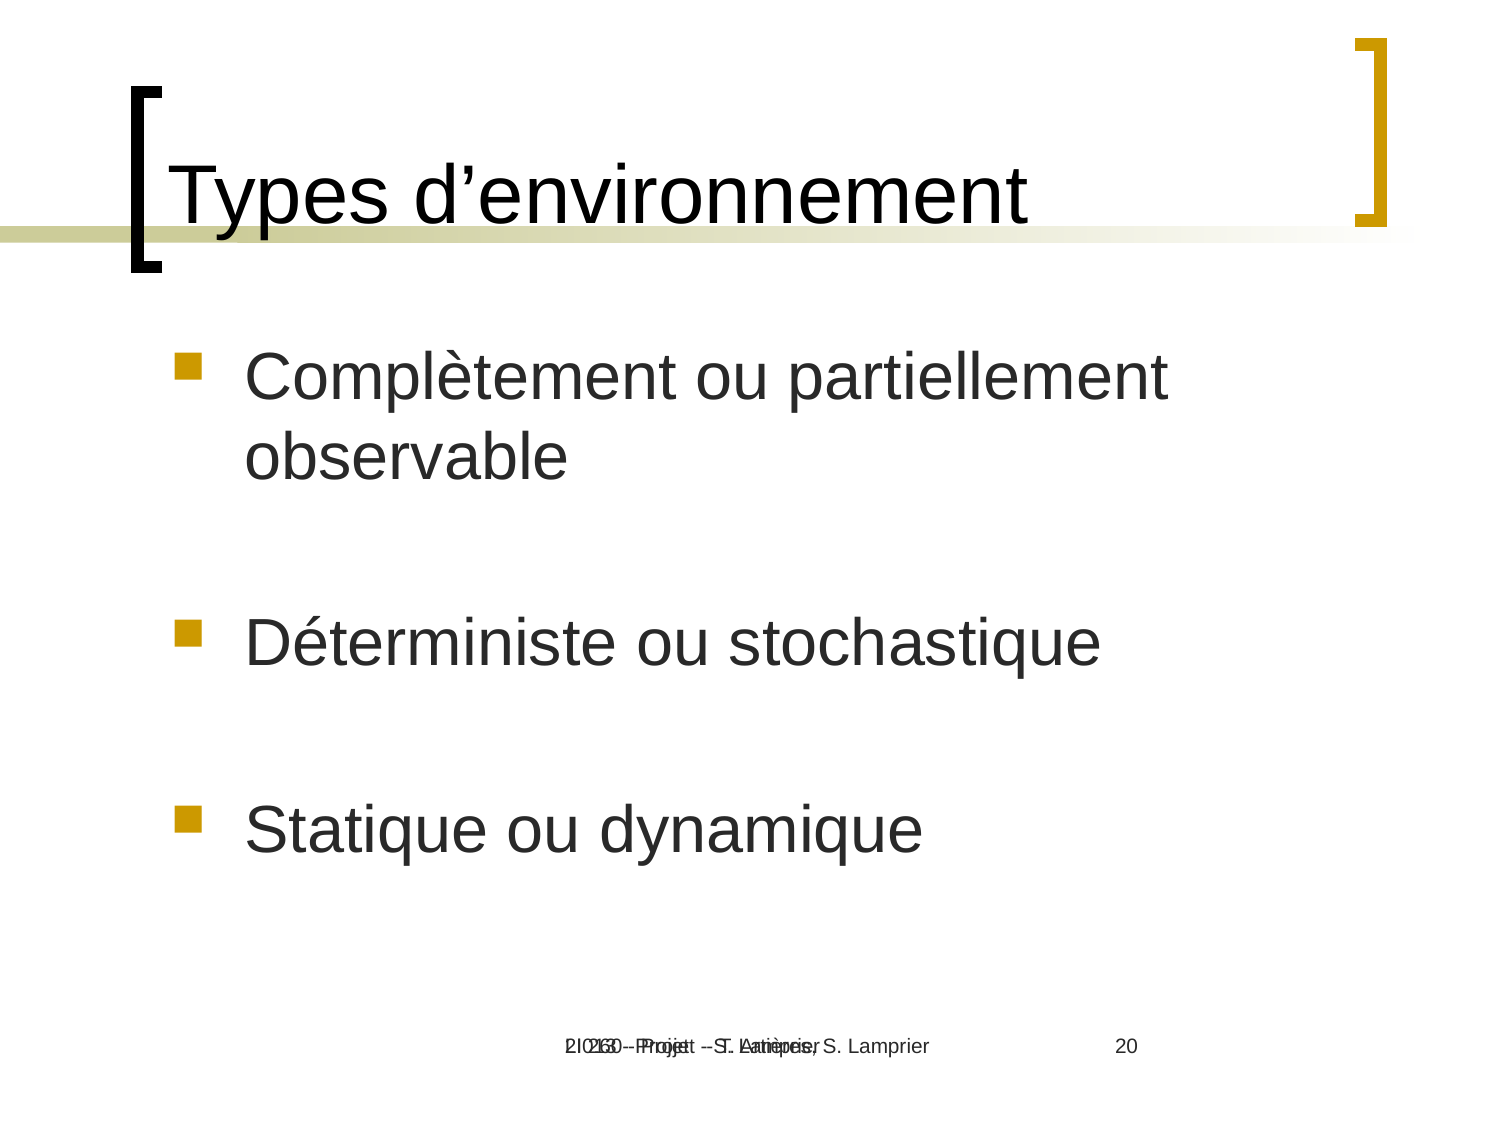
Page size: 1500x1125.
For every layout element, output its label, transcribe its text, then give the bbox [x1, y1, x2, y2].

slide_number <numéro> [1100, 1025, 1413, 1100]
footer 2I013 - Projet - S. Lamprier [549, 1025, 1025, 1100]
list Complètement ou partiellement observable Déterministe ou stochastique Statique ou dynamique [155, 324, 1413, 1000]
title Types d’environnement [152, 15, 1328, 248]
